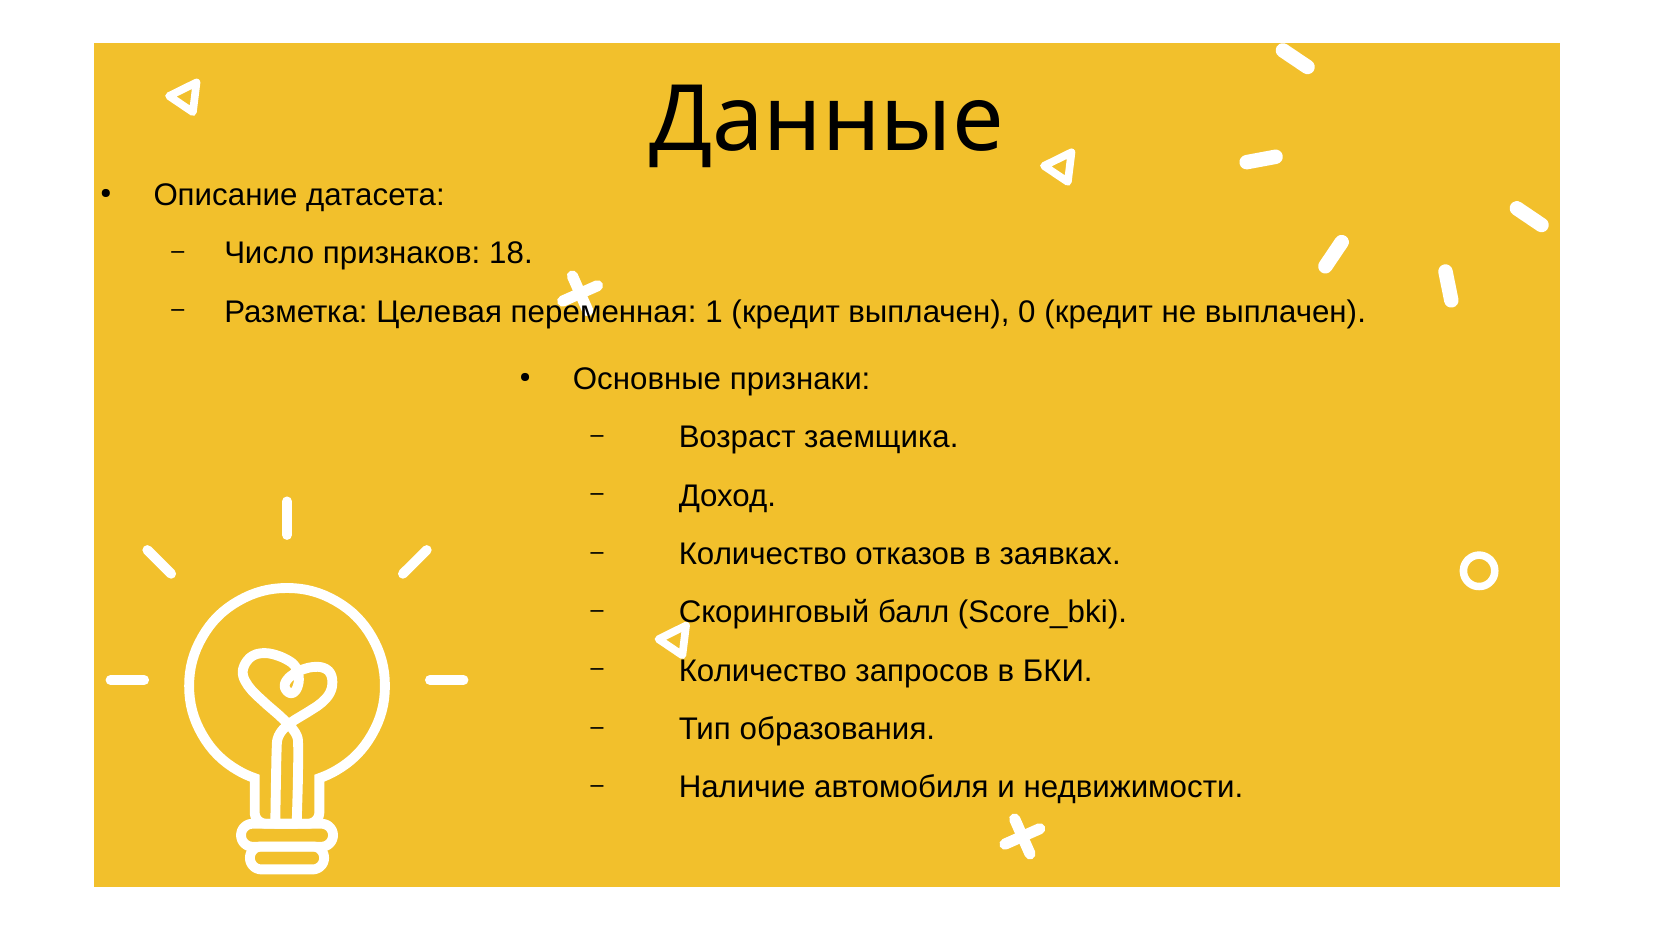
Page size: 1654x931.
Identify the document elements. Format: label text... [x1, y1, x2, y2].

title Данные [82, 37, 1571, 177]
list Описание датасета: Число признаков: 18. Разметка: Целевая переменная: 1 (кредит выплачен), 0 (кредит не выплачен). [82, 177, 1571, 373]
list Основные признаки: Возраст заемщика. Доход. Количество отказов в заявках. Скоринговый балл (Score_bki). Количество запросов в БКИ. Тип образования. Наличие автомобиля и недвижимости. [501, 361, 1536, 857]
